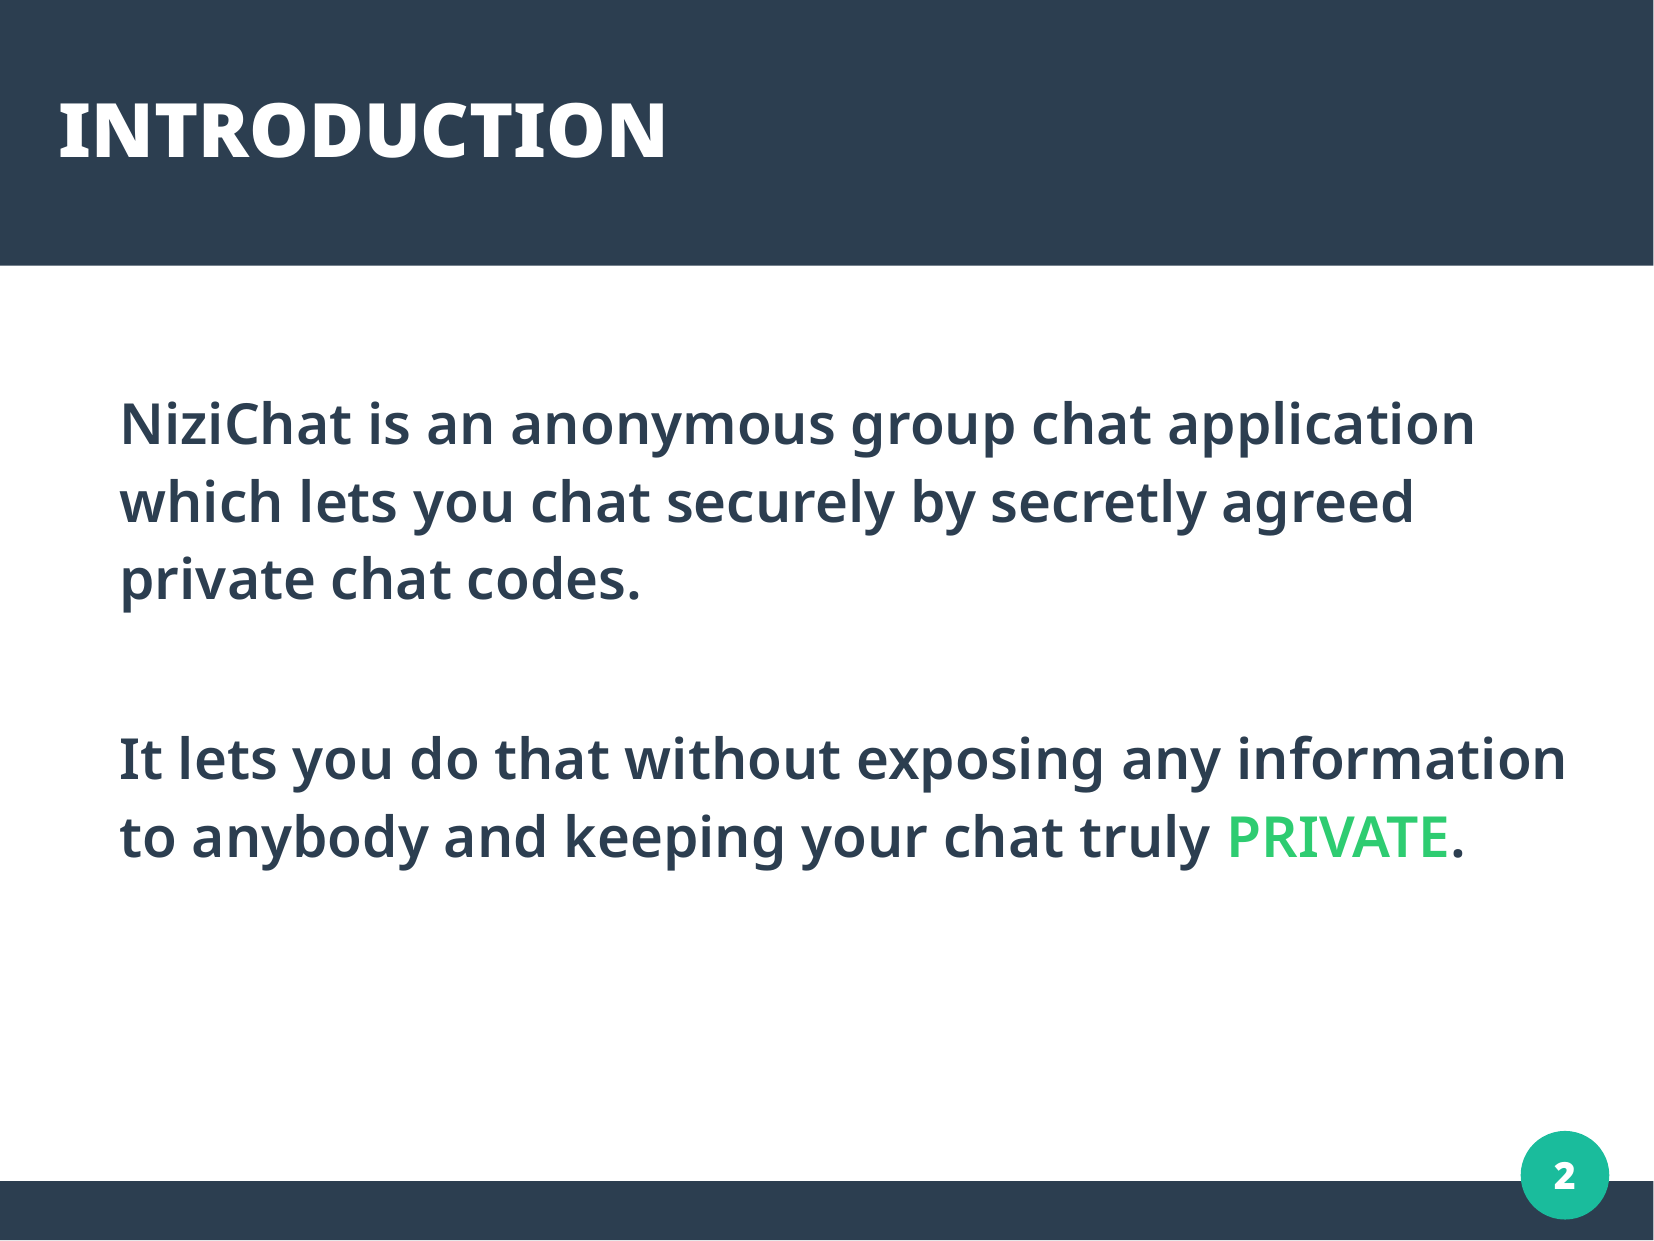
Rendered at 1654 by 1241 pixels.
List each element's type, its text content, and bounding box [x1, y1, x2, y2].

title INTRODUCTION [59, 56, 1595, 200]
list NiziChat is an anonymous group chat application which lets you chat securely by secretly agreed private chat codes. It lets you do that without exposing any information to anybody and keeping your chat truly PRIVATE. [59, 383, 1595, 1004]
